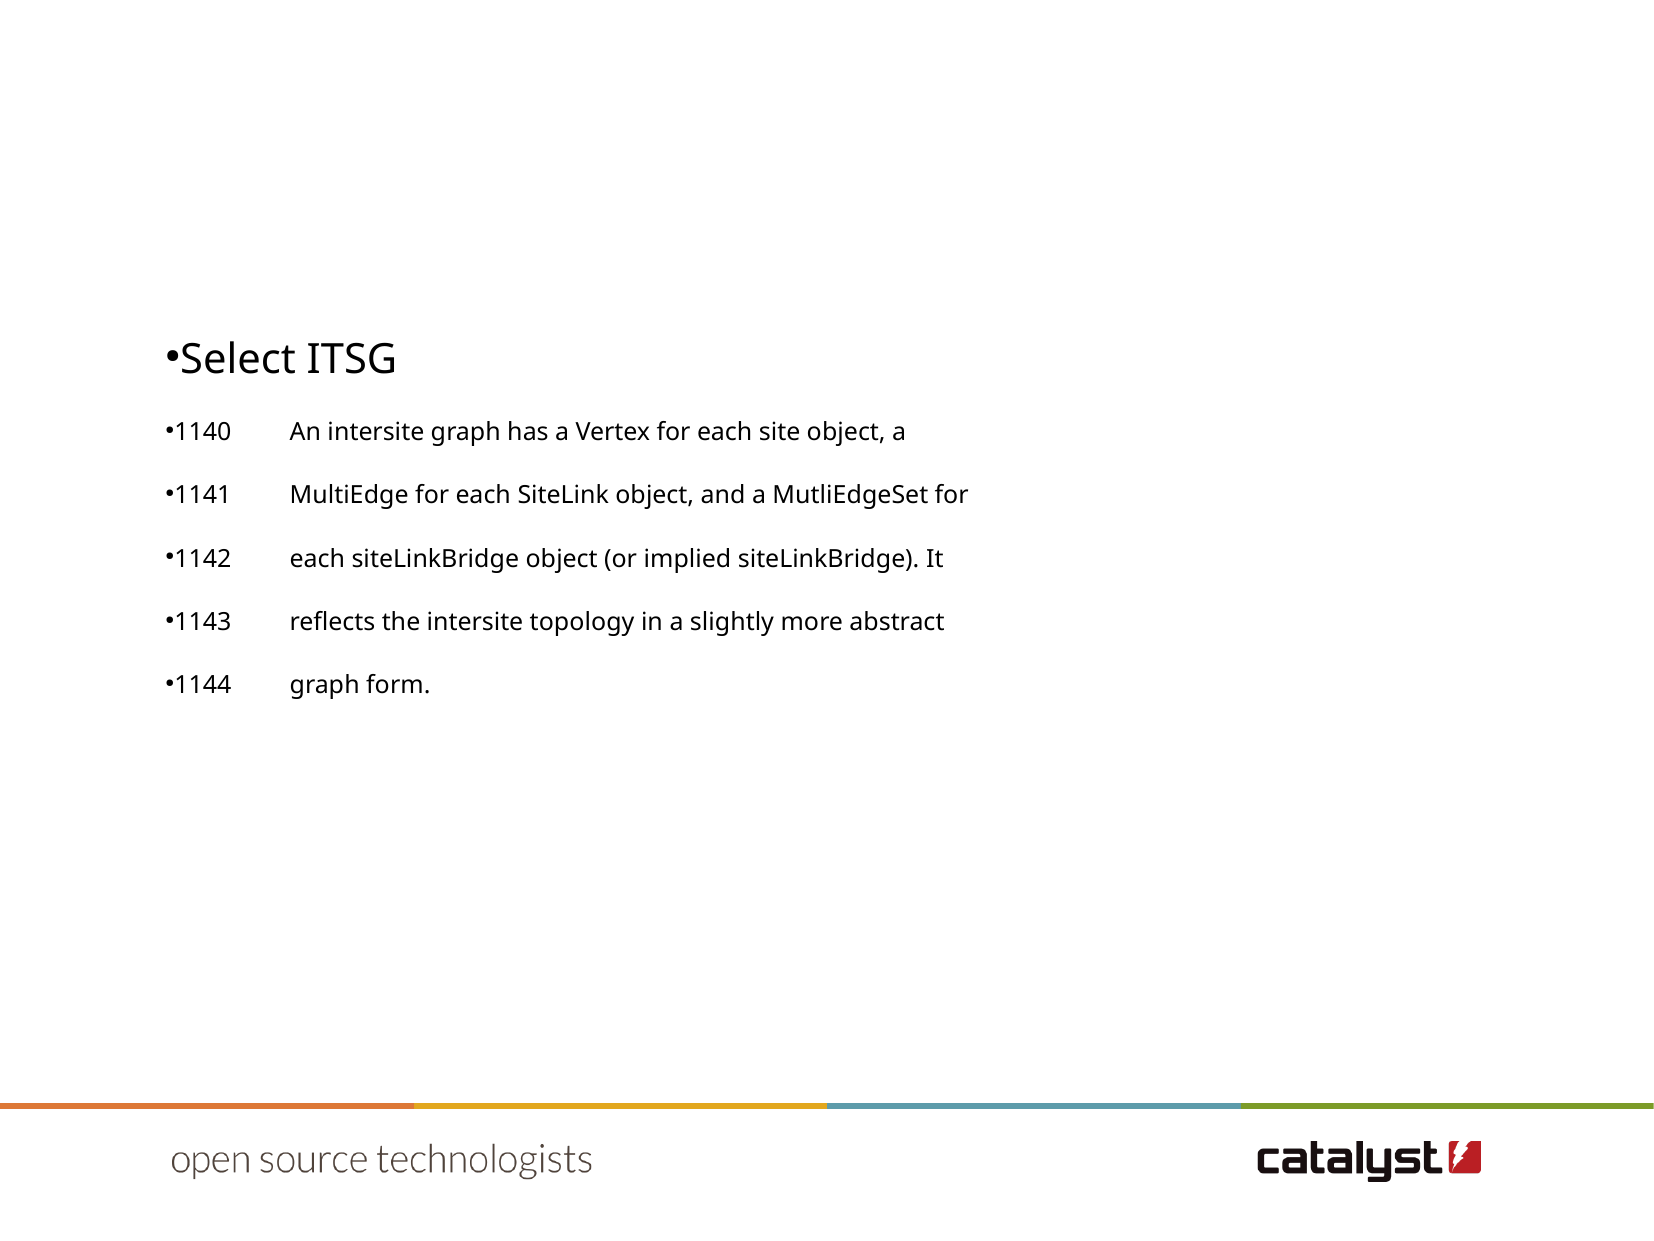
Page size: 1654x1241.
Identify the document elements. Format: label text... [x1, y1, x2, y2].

list Select ITSG 1140 An intersite graph has a Vertex for each site object, a 1141 MultiEdge for each SiteLink object, and a MutliEdgeSet for 1142 each siteLinkBridge object (or implied siteLinkBridge). It 1143 reflects the intersite topology in a slightly more abstract 1144 graph form. [165, 307, 1489, 1027]
